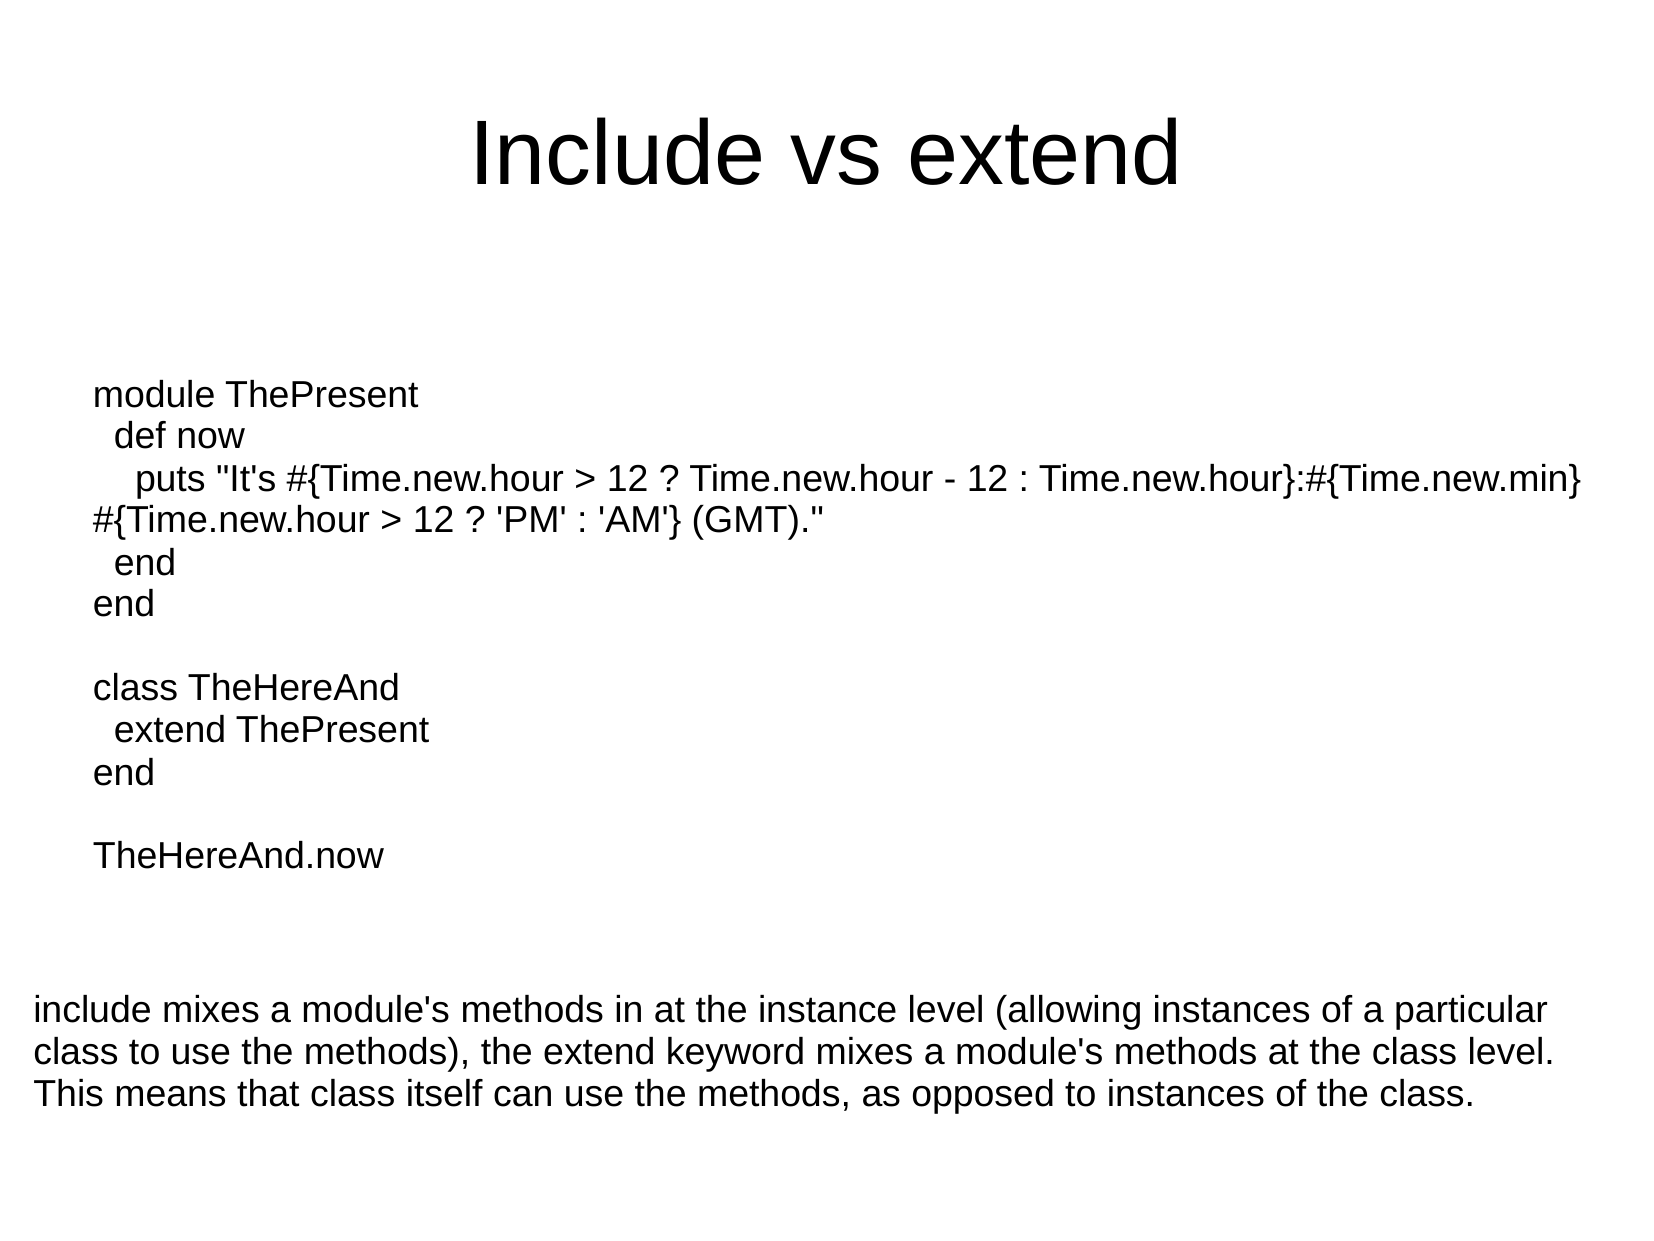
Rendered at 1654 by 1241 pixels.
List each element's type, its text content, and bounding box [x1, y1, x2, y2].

text_box module ThePresent def now puts "It's #{Time.new.hour > 12 ? Time.new.hour - 12 : Time.new.hour}:#{Time.new.min} #{Time.new.hour > 12 ? 'PM' : 'AM'} (GMT)." end end class TheHereAnd extend ThePresent end TheHereAnd.now [78, 365, 1597, 885]
title Include vs extend [82, 49, 1571, 257]
text_box include mixes a module's methods in at the instance level (allowing instances of a particular class to use the methods), the extend keyword mixes a module's methods at the class level. This means that class itself can use the methods, as opposed to instances of the class. [18, 981, 1583, 1123]
